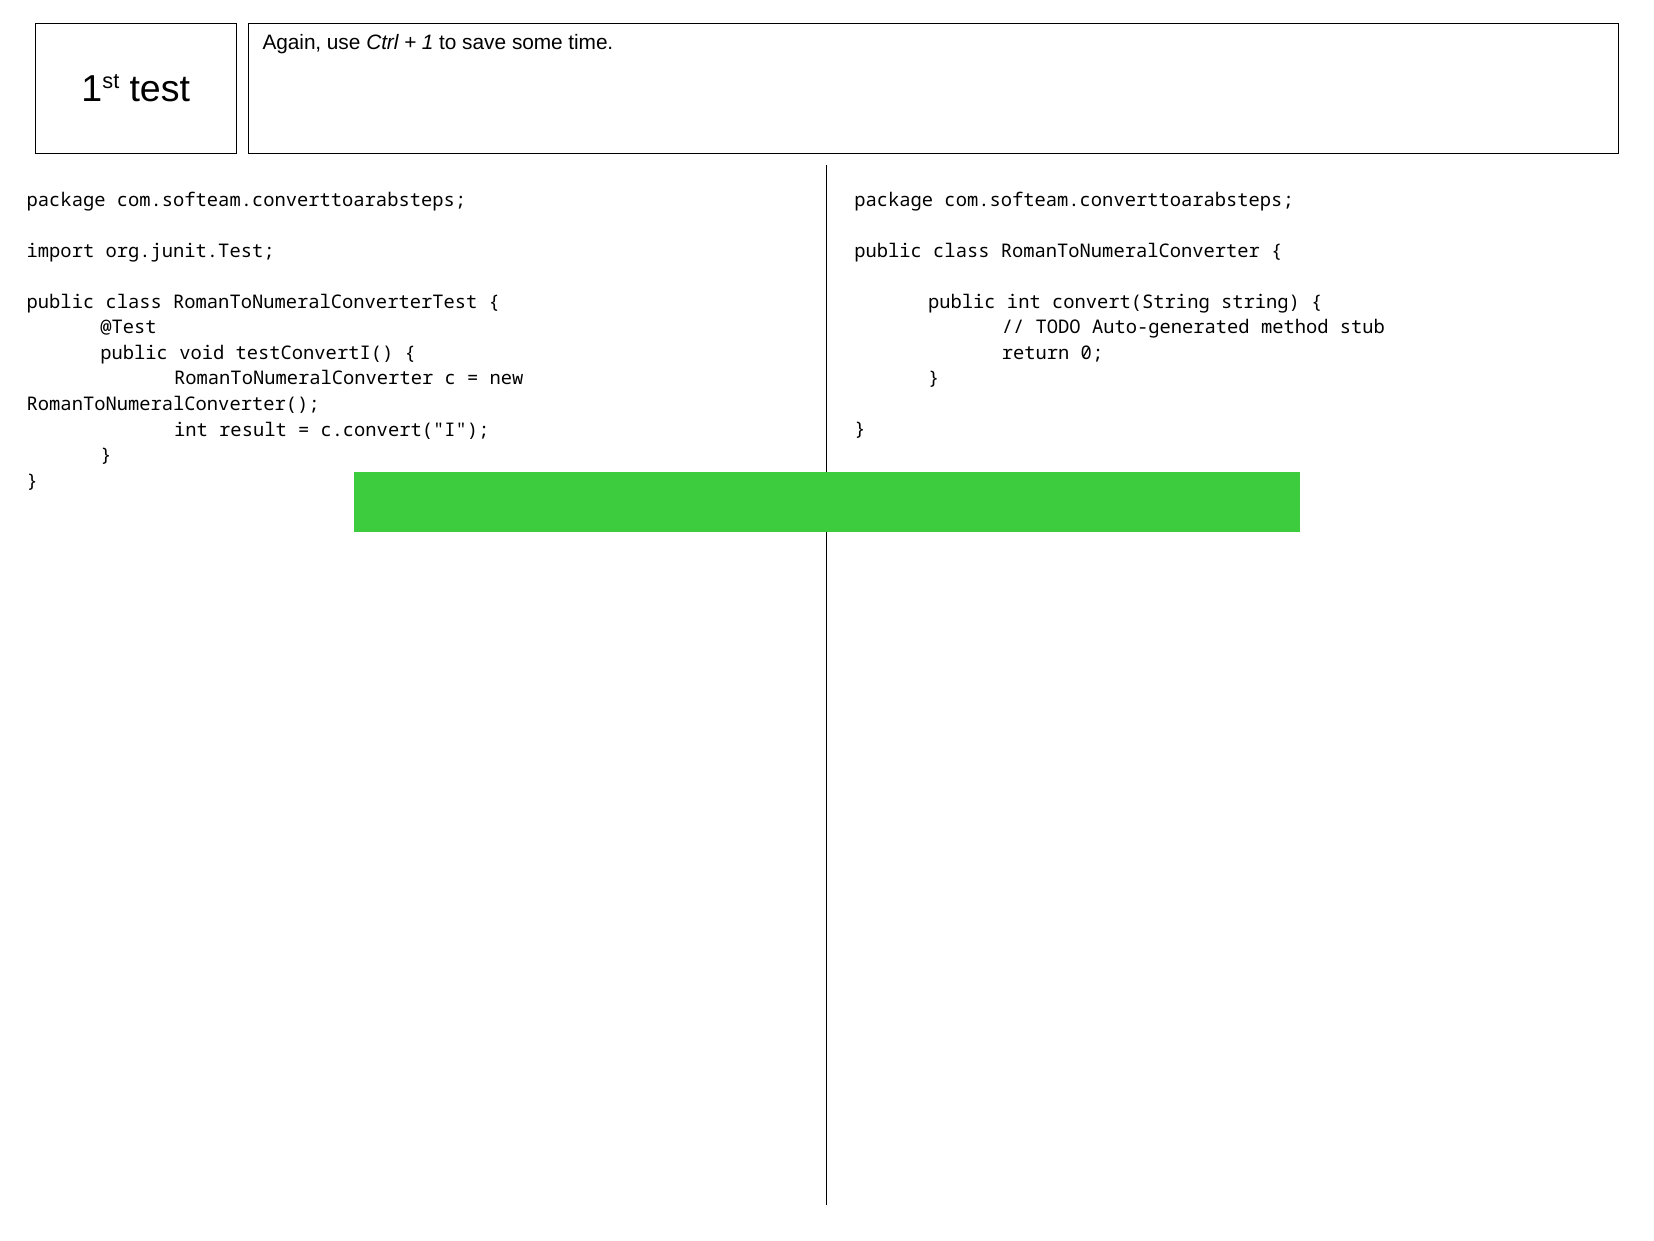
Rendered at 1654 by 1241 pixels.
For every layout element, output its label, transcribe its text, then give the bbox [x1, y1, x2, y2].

text_box 1st test [35, 23, 237, 154]
text_box Again, use Ctrl + 1 to save some time. [248, 23, 1619, 154]
text_box package com.softeam.converttoarabsteps; public class RomanToNumeralConverter { public int convert(String string) { // TODO Auto-generated method stub return 0; } } [839, 178, 1620, 414]
text_box [354, 472, 1300, 532]
text_box package com.softeam.converttoarabsteps; import org.junit.Test; public class RomanToNumeralConverterTest { @Test public void testConvertI() { RomanToNumeralConverter c = new RomanToNumeralConverter(); int result = c.convert("I"); } } [11, 178, 792, 437]
